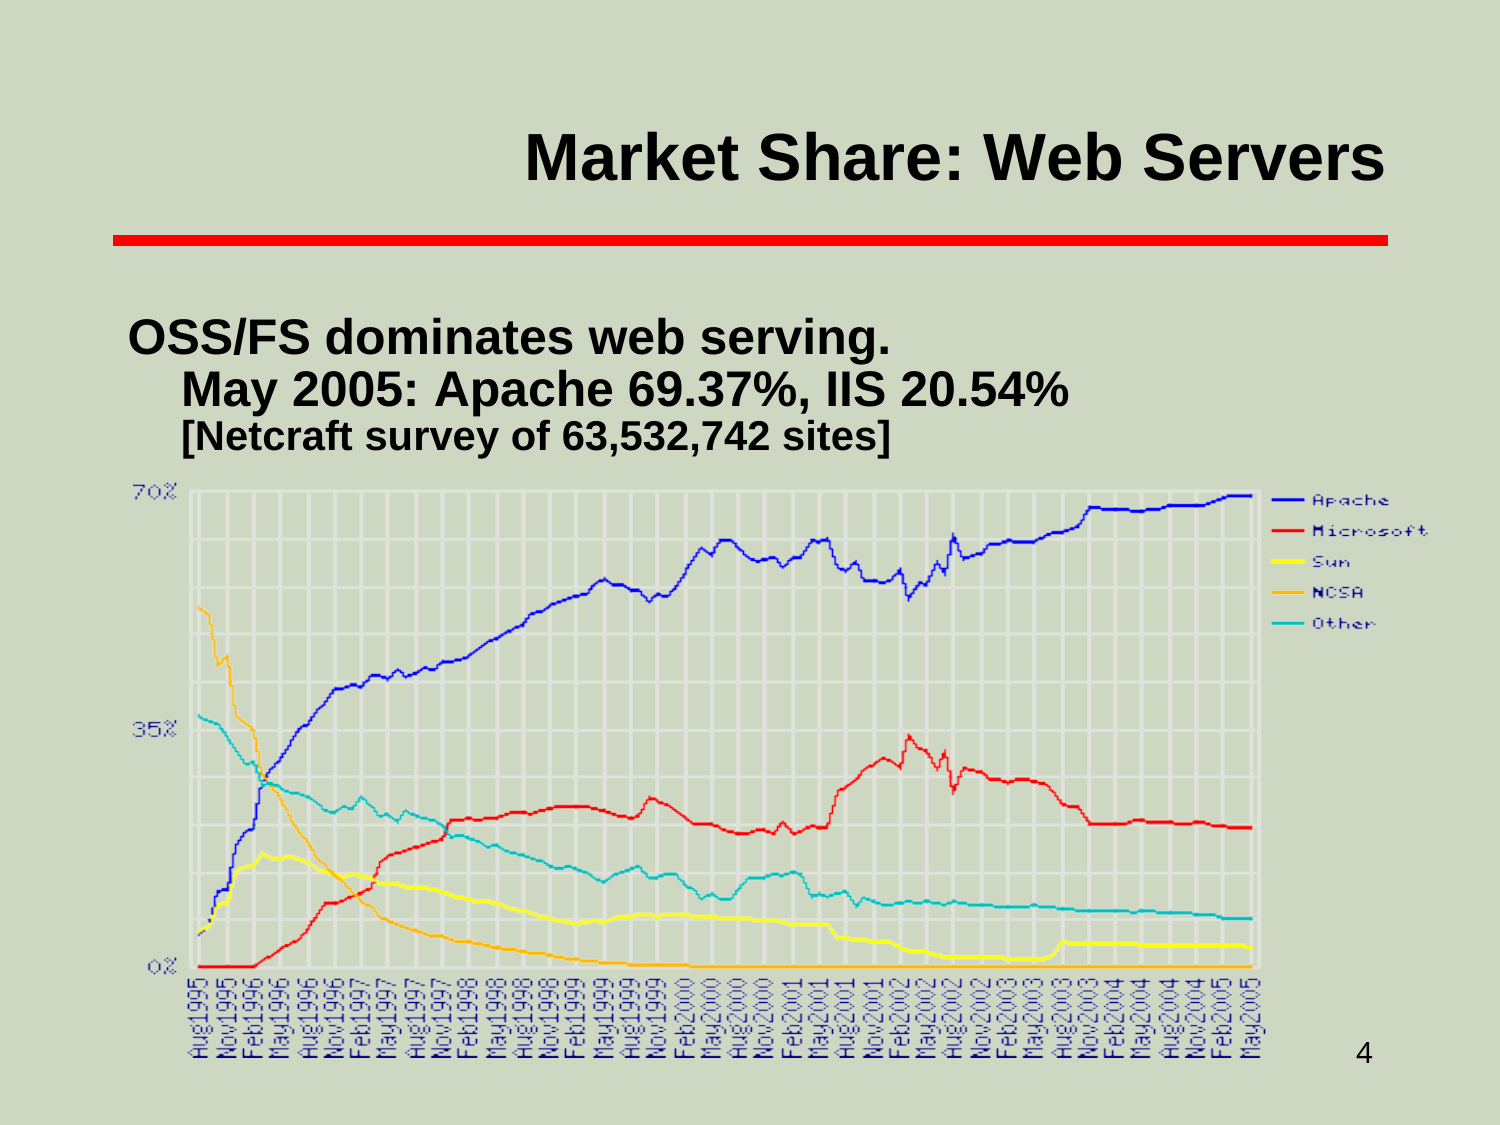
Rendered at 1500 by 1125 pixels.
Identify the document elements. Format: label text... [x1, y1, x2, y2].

title Market Share: Web Servers [337, 85, 1388, 224]
list OSS/FS dominates web serving. May 2005: Apache 69.37%, IIS 20.54% [Netcraft survey of 63,532,742 sites] [110, 312, 1391, 1072]
picture [133, 479, 1442, 1058]
